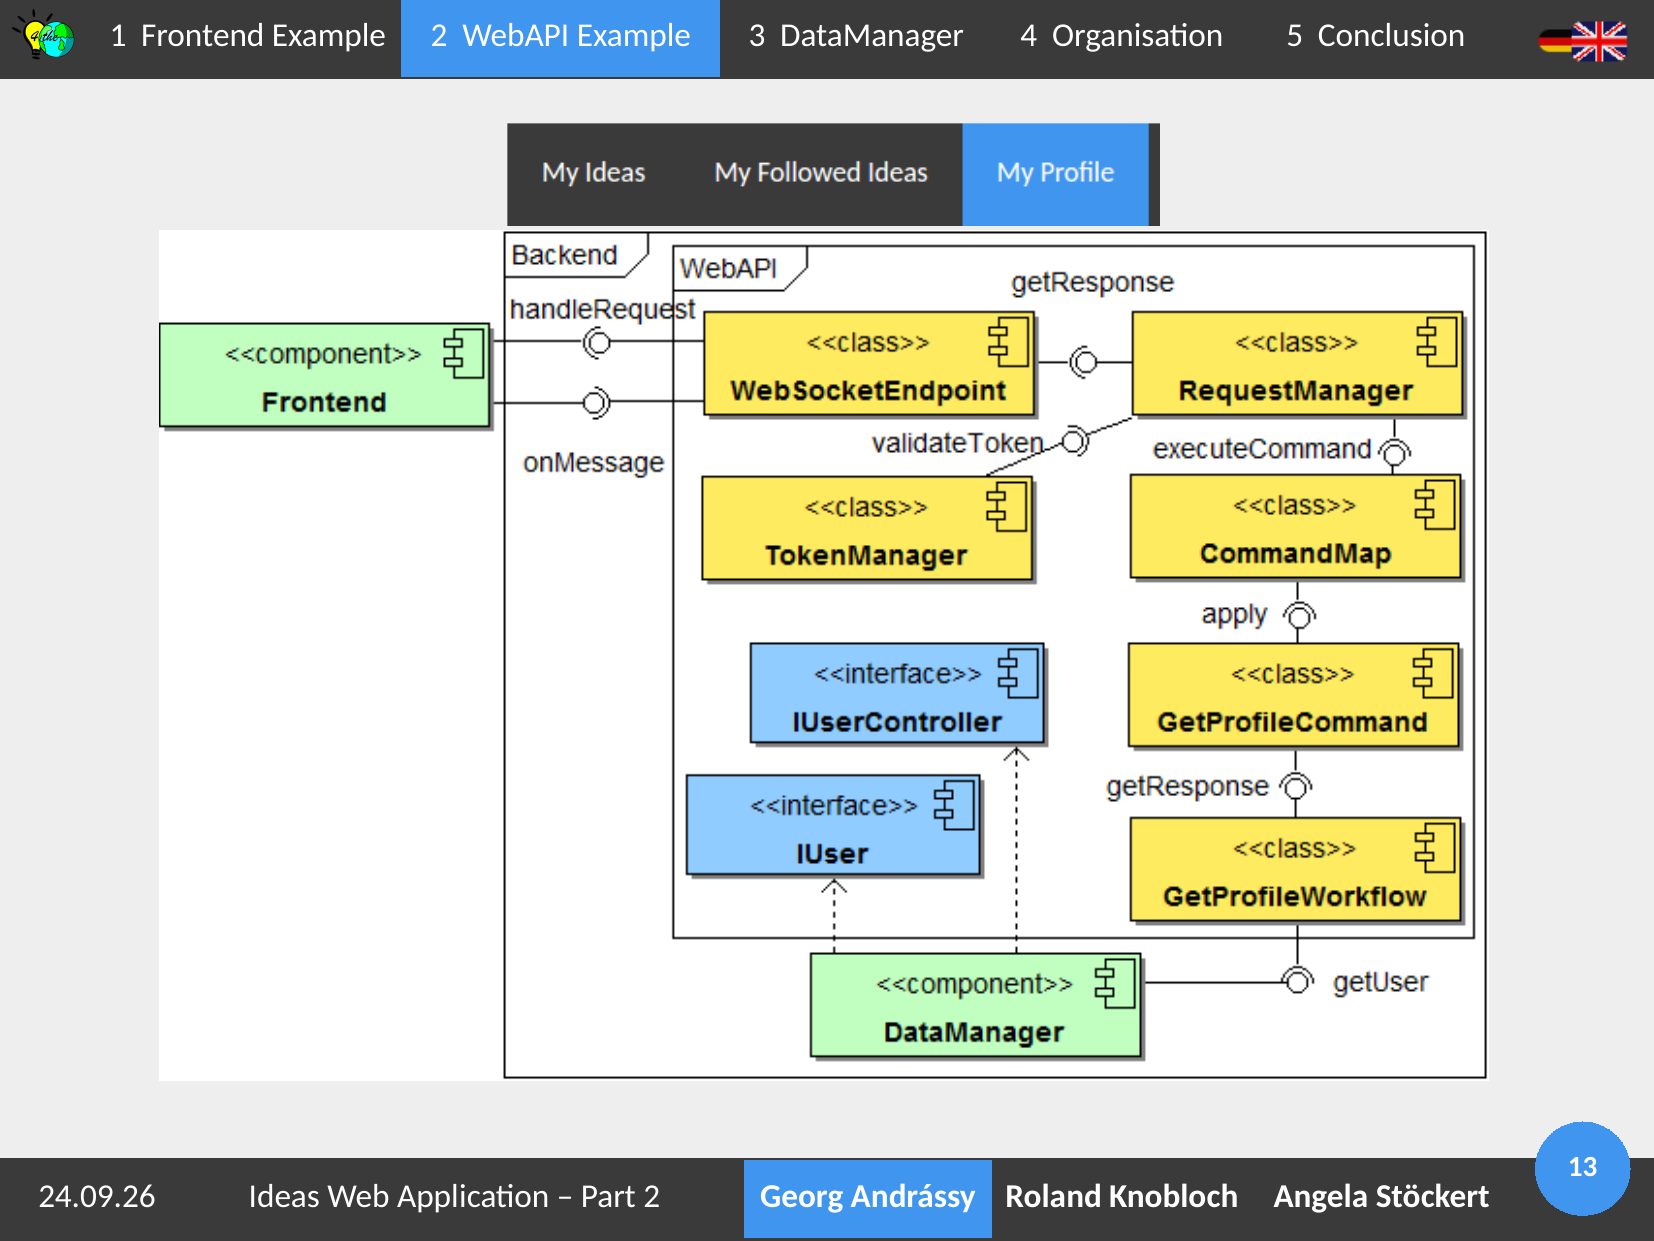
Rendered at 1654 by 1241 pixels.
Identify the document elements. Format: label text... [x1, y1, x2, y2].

text_box 3 DataManager [720, 0, 992, 77]
text_box 4 Organisation [992, 0, 1251, 77]
text_box 5 Conclusion [1251, 0, 1501, 77]
picture [2, 0, 83, 79]
picture [159, 230, 1489, 1081]
text_box Georg Andrássy [744, 1160, 992, 1238]
picture [1536, 18, 1629, 64]
text_box Roland Knobloch [992, 1160, 1251, 1238]
text_box 1 Frontend Example [94, 0, 401, 77]
text_box Ideas Web Application – Part 2 [242, 1160, 668, 1238]
text_box Angela Stöckert [1251, 1160, 1512, 1238]
text_box 2 WebAPI Example [401, 0, 720, 77]
picture [506, 122, 1160, 226]
